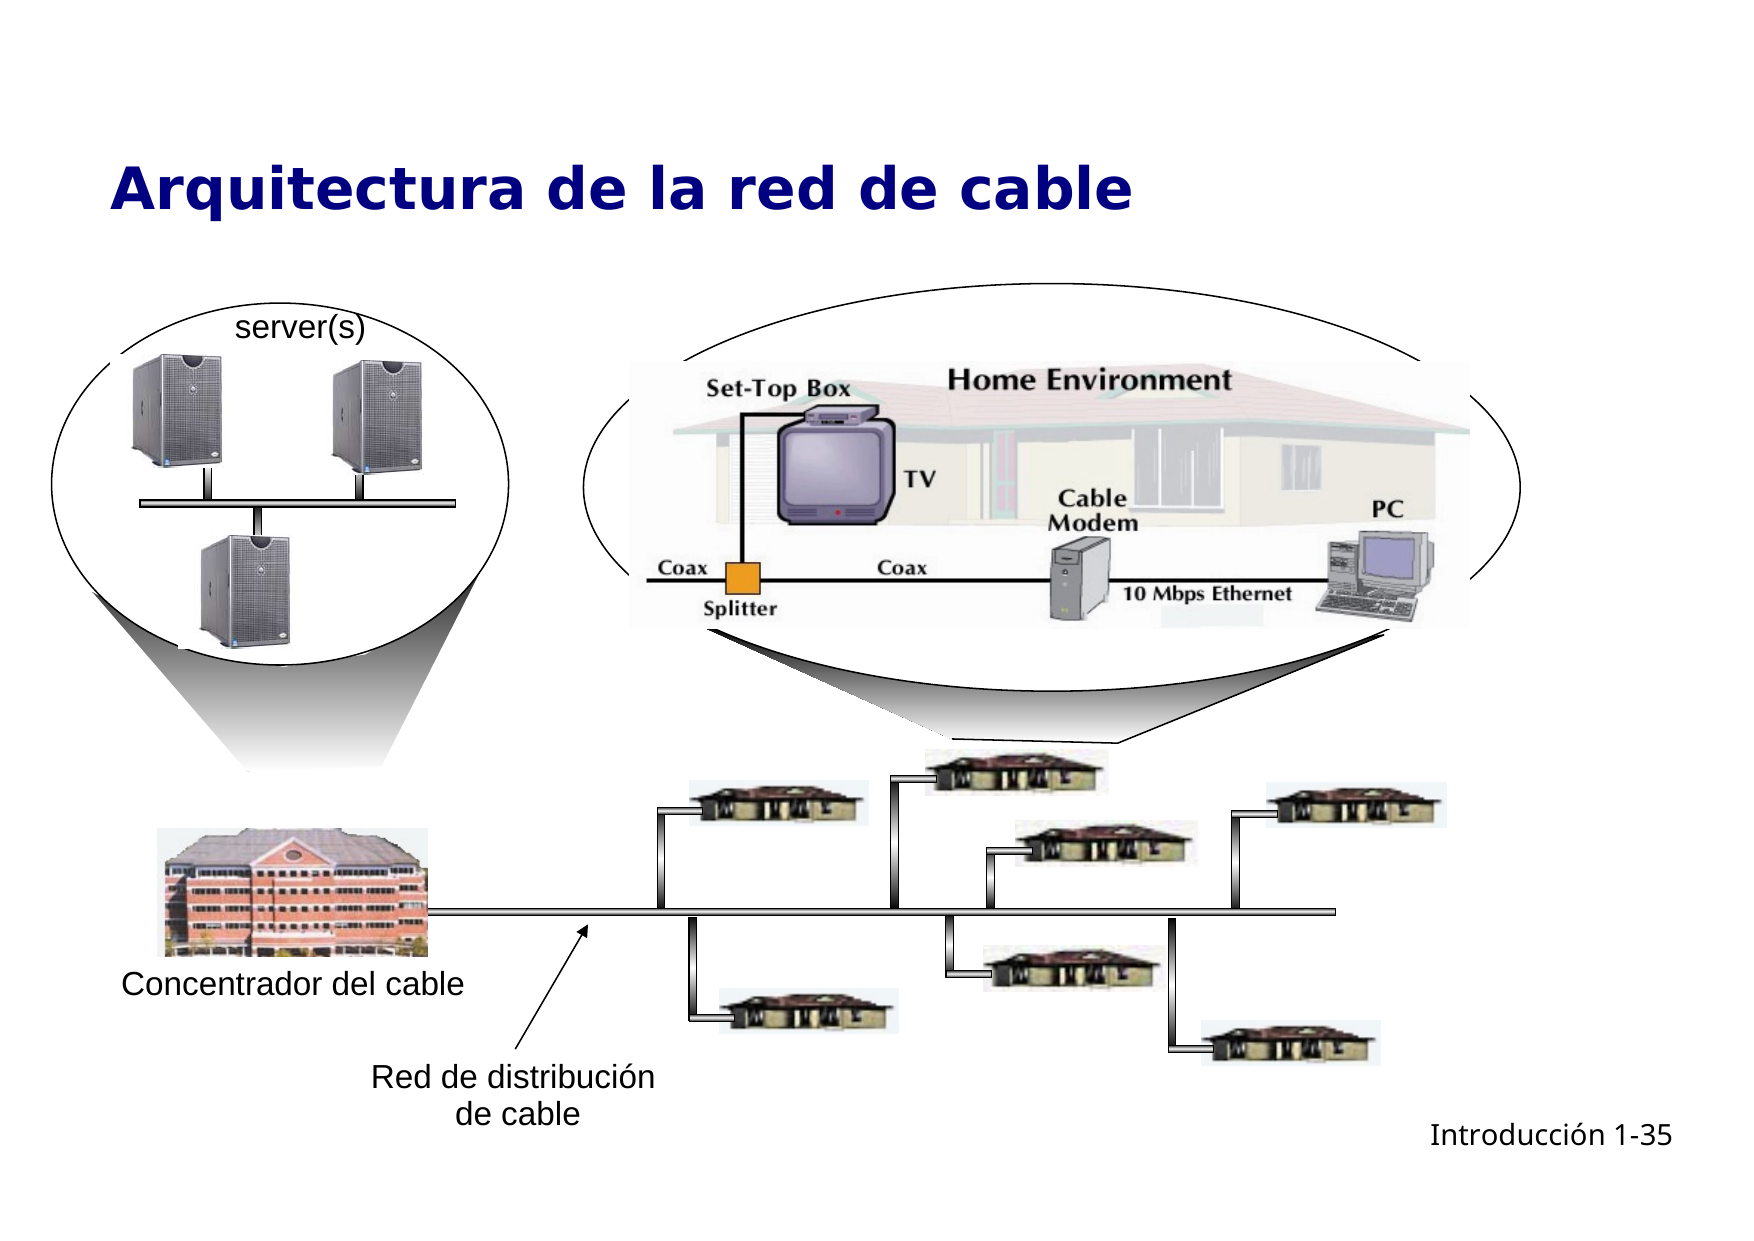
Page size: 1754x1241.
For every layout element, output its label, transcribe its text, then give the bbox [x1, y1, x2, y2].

picture [310, 360, 442, 475]
picture [1266, 782, 1447, 828]
text_box [707, 629, 1389, 744]
text_box [1168, 918, 1214, 1053]
text_box Red de distribución de cable [355, 1050, 671, 1141]
text_box [51, 309, 509, 772]
picture [110, 354, 242, 469]
picture [178, 535, 310, 650]
text_box [1470, 395, 1521, 580]
picture [1015, 820, 1198, 867]
title Arquitectura de la red de cable [96, 78, 1672, 301]
picture [689, 780, 869, 826]
text_box server(s) [220, 300, 382, 353]
text_box [428, 775, 1336, 978]
picture [157, 828, 428, 957]
picture [983, 945, 1166, 992]
picture [925, 749, 1109, 796]
picture [719, 988, 899, 1034]
picture [629, 361, 1470, 629]
text_box Concentrador del cable [106, 957, 481, 1010]
text_box [688, 917, 735, 1022]
picture [1201, 1020, 1381, 1066]
text_box [684, 283, 1420, 361]
text_box [583, 399, 629, 576]
